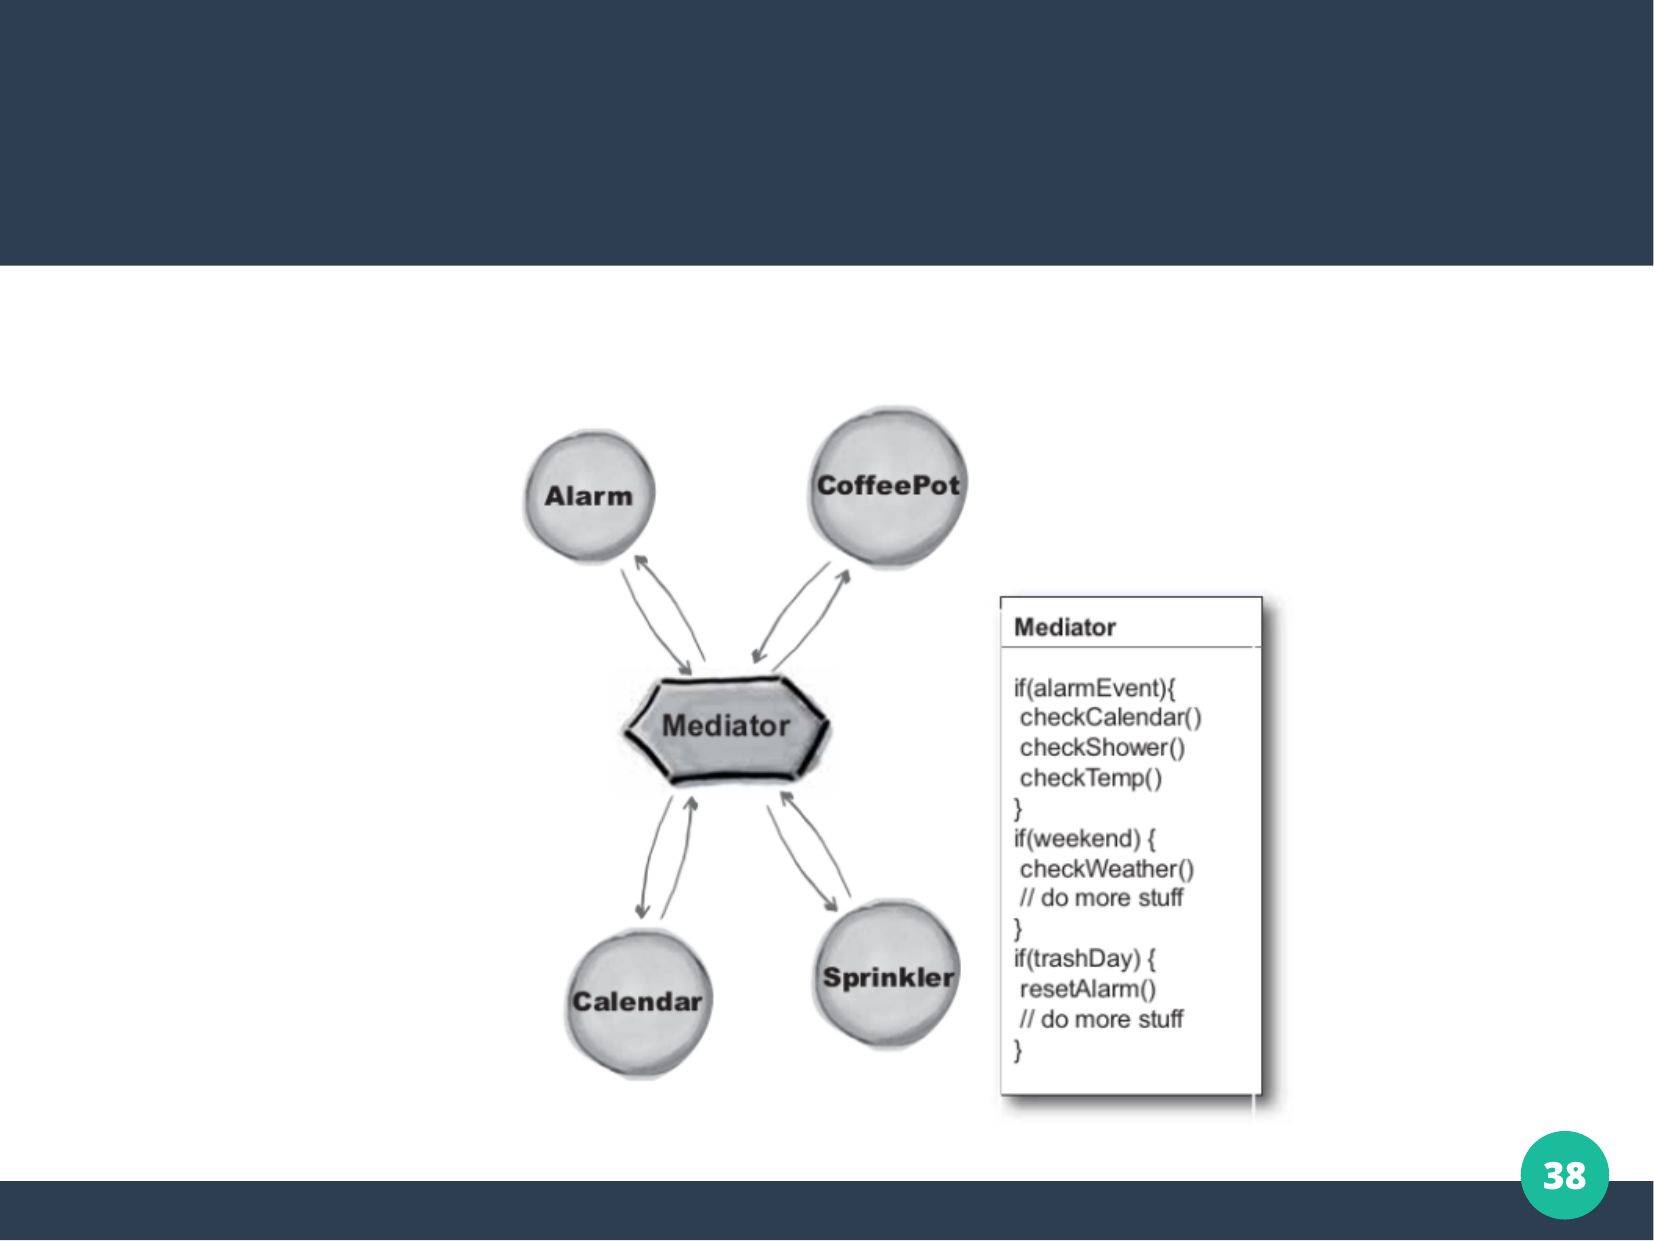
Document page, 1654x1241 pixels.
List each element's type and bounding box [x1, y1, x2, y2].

picture [493, 390, 1321, 1126]
